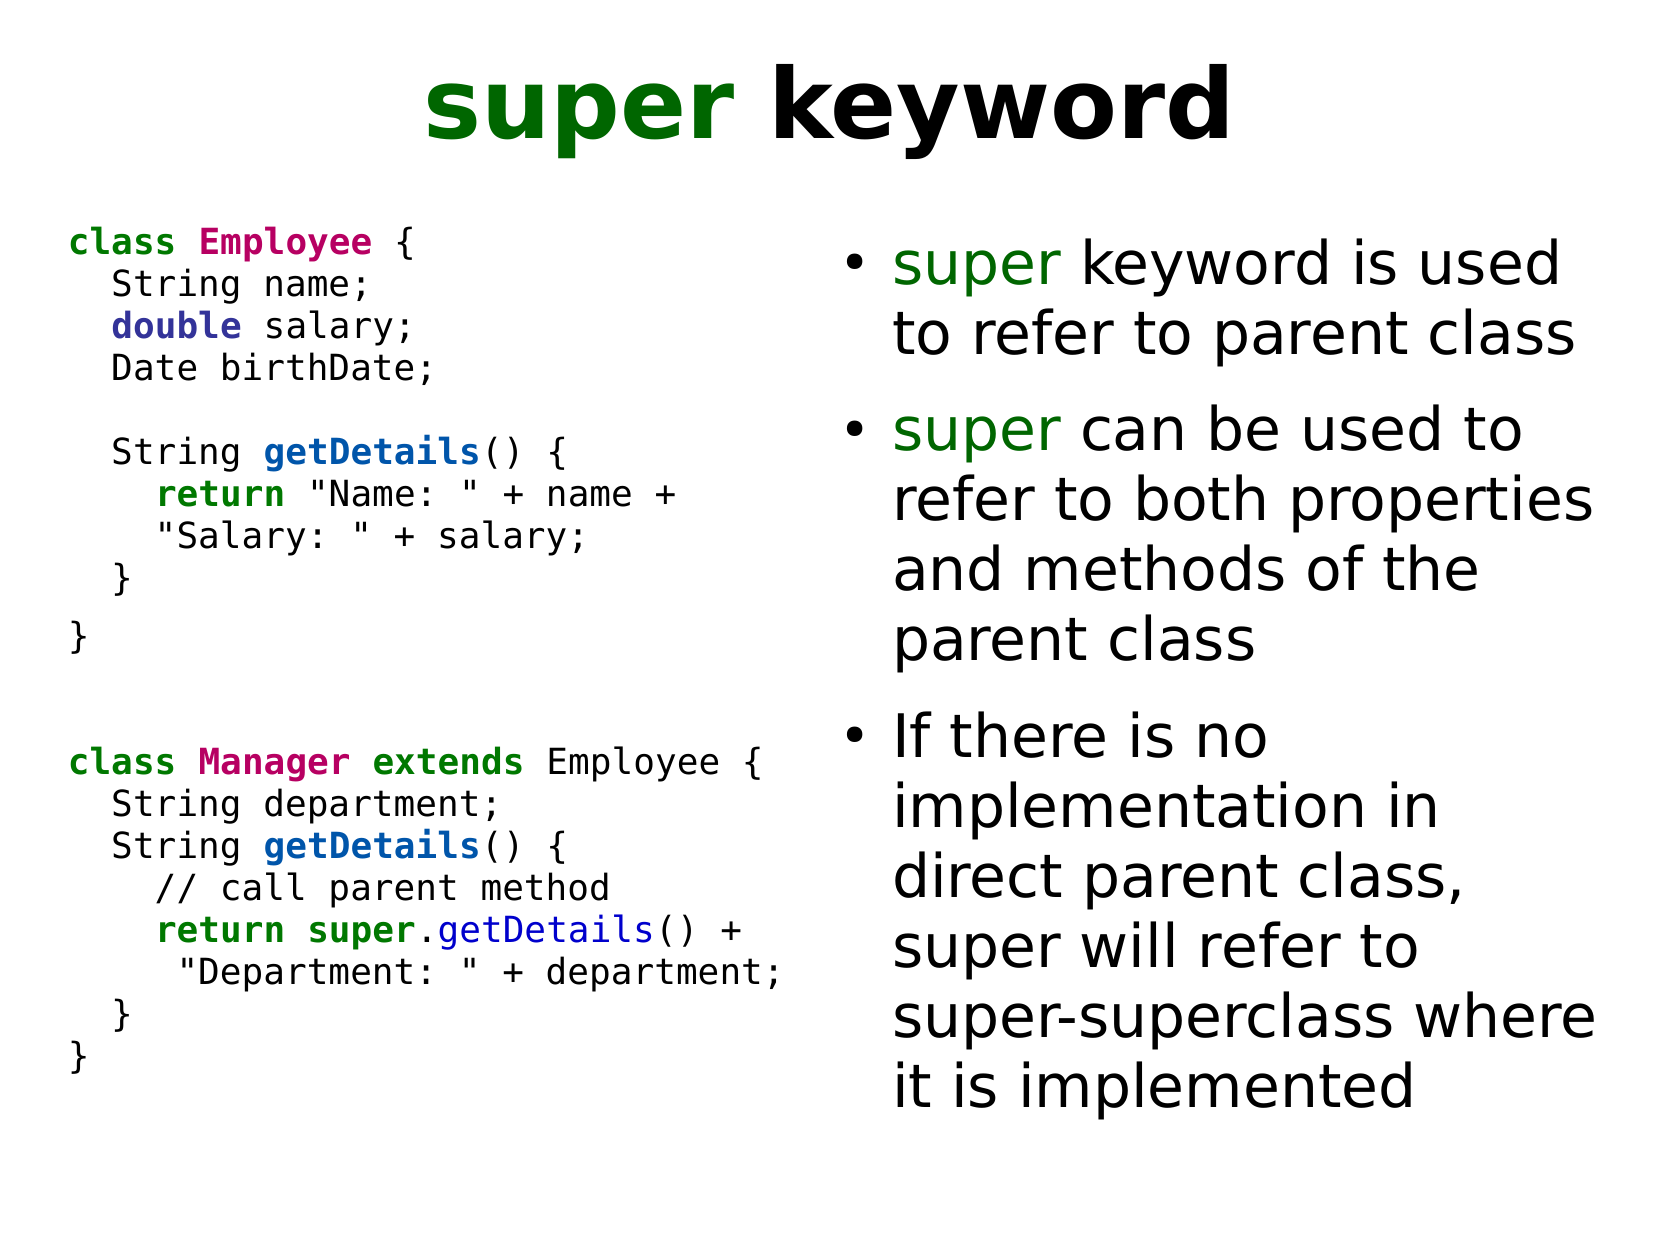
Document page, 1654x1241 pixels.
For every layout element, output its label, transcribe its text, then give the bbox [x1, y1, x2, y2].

title super keyword [85, 48, 1574, 162]
list class Employee { String name; double salary; Date birthDate; String getDetails() { return "Name: " + name + "Salary: " + salary; } } class Manager extends Employee { String department; String getDetails() { // call parent method return super.getDetails() + "Department: " + department; } } [67, 221, 801, 1166]
list super keyword is used to refer to parent class super can be used to refer to both properties and methods of the parent class If there is no implementation in direct parent class, super will refer to super-superclass where it is implemented [828, 228, 1618, 1123]
